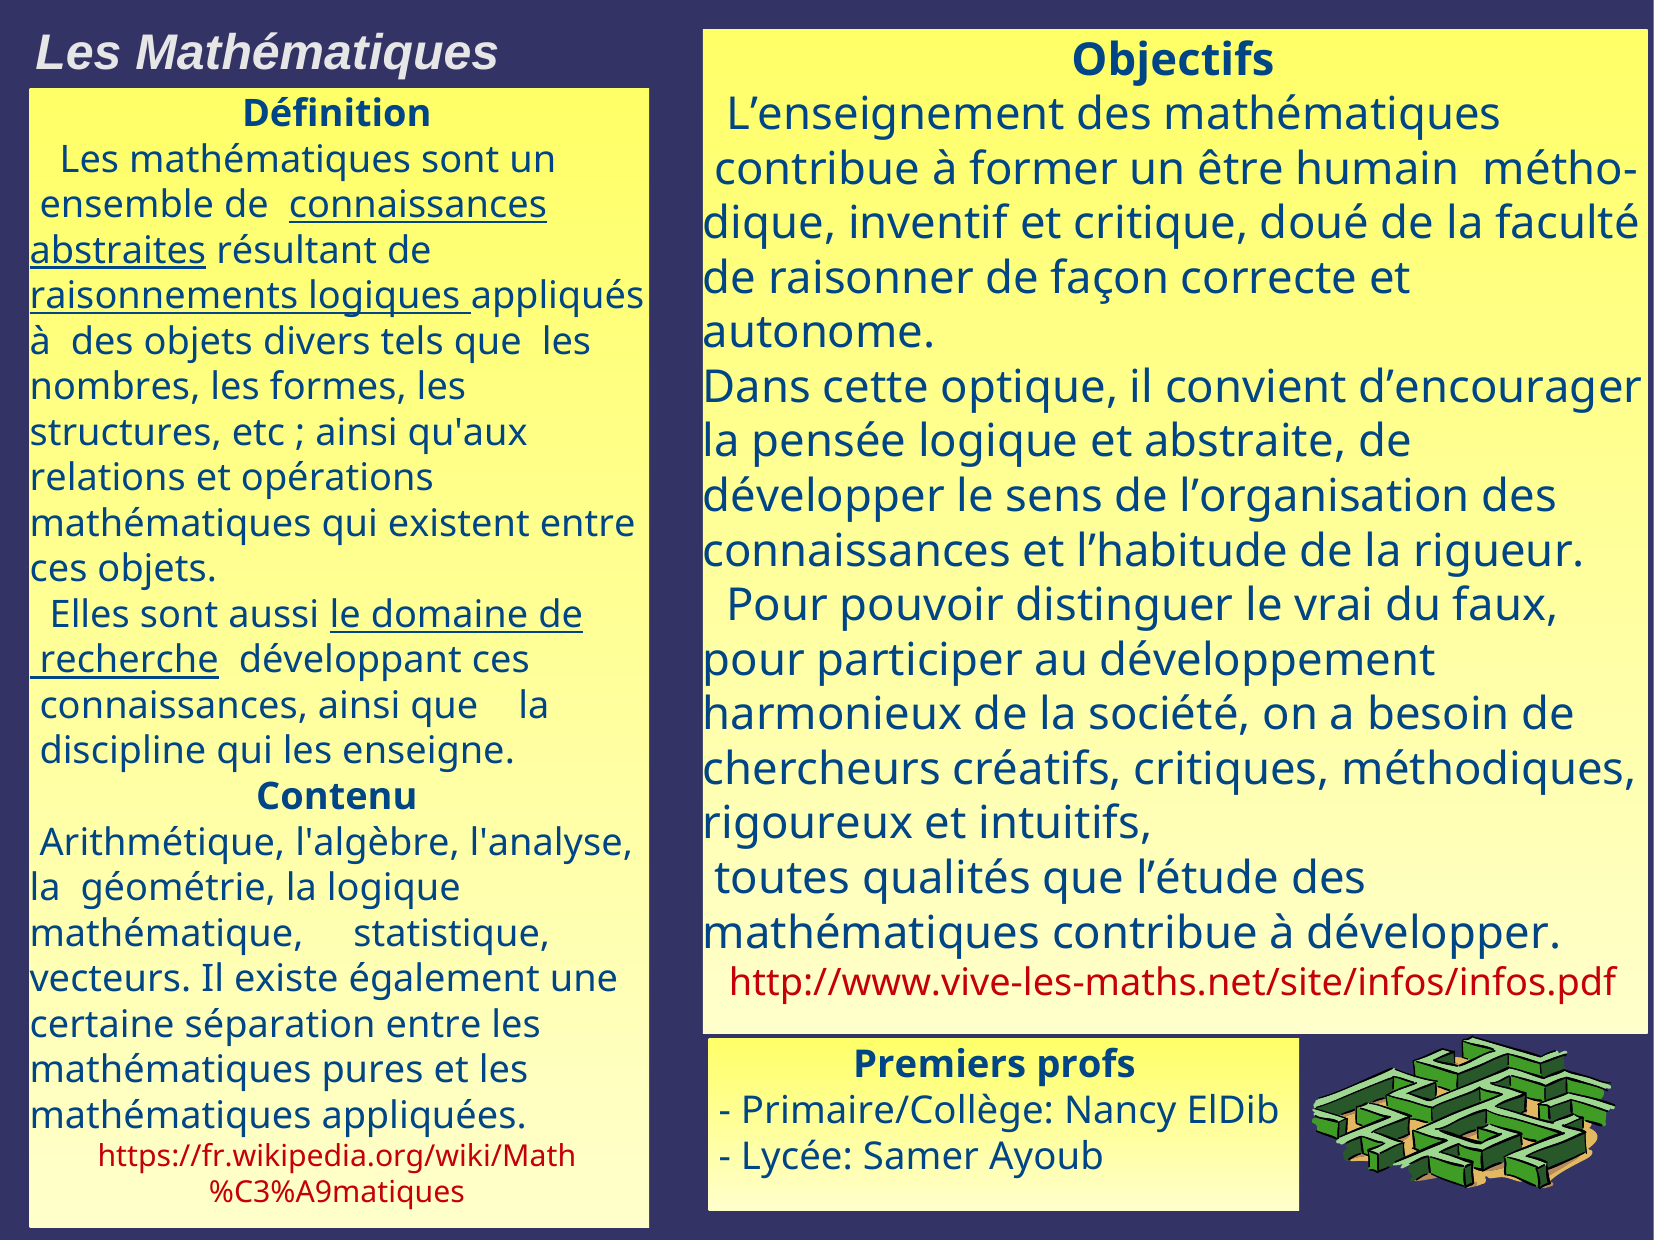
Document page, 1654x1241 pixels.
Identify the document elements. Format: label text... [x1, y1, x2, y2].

list Premiers profs - Primaire/Collège: Nancy ElDib - Lycée: Samer Ayoub [708, 1038, 1300, 1211]
title Les Mathématiques [32, 0, 502, 88]
list Objectifs L’enseignement des mathématiques contribue à former un être humain métho-dique, inventif et critique, doué de la faculté de raisonner de façon correcte et autonome. Dans cette optique, il convient d’encourager la pensée logique et abstraite, de développer le sens de l’organisation des connaissances et l’habitude de la rigueur. Pour pouvoir distinguer le vrai du faux, pour participer au développement harmonieux de la société, on a besoin de chercheurs créatifs, critiques, méthodiques, rigoureux et intuitifs, toutes qualités que l’étude des mathématiques contribue à développer. http://www.vive-les-maths.net/site/infos/infos.pdf [702, 29, 1648, 1034]
list Définition Les mathématiques sont un ensemble de connaissances abstraites résultant de raisonnements logiques appliqués à des objets divers tels que les nombres, les formes, les structures, etc ; ainsi qu'aux relations et opérations mathématiques qui existent entre ces objets. Elles sont aussi le domaine de recherche développant ces connaissances, ainsi que la discipline qui les enseigne. Contenu Arithmétique, l'algèbre, l'analyse, la géométrie, la logique mathématique, statistique, vecteurs. Il existe également une certaine séparation entre les mathématiques pures et les mathématiques appliquées. https://fr.wikipedia.org/wiki/Math%C3%A9matiques [29, 88, 650, 1228]
